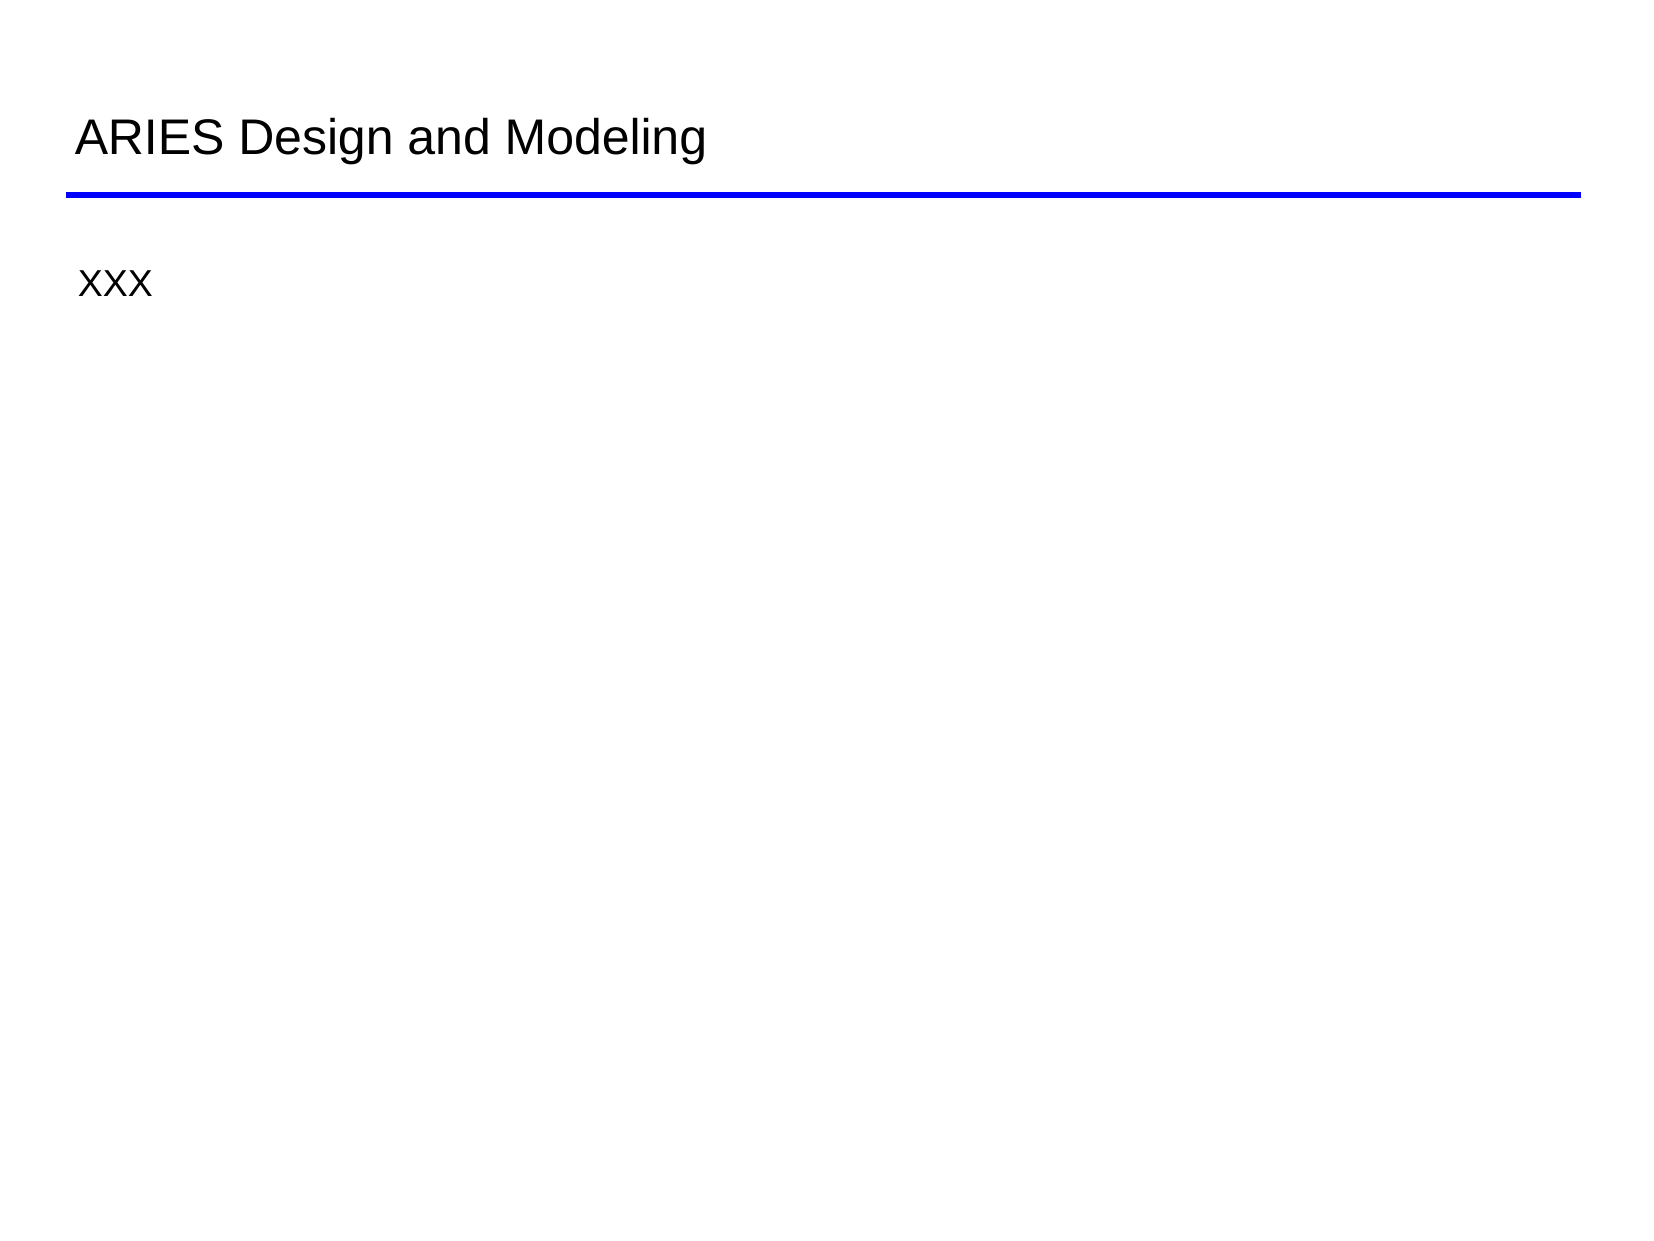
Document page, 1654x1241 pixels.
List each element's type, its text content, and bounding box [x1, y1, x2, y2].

text_box XXX [63, 255, 168, 354]
text_box ARIES Design and Modeling [60, 101, 723, 173]
